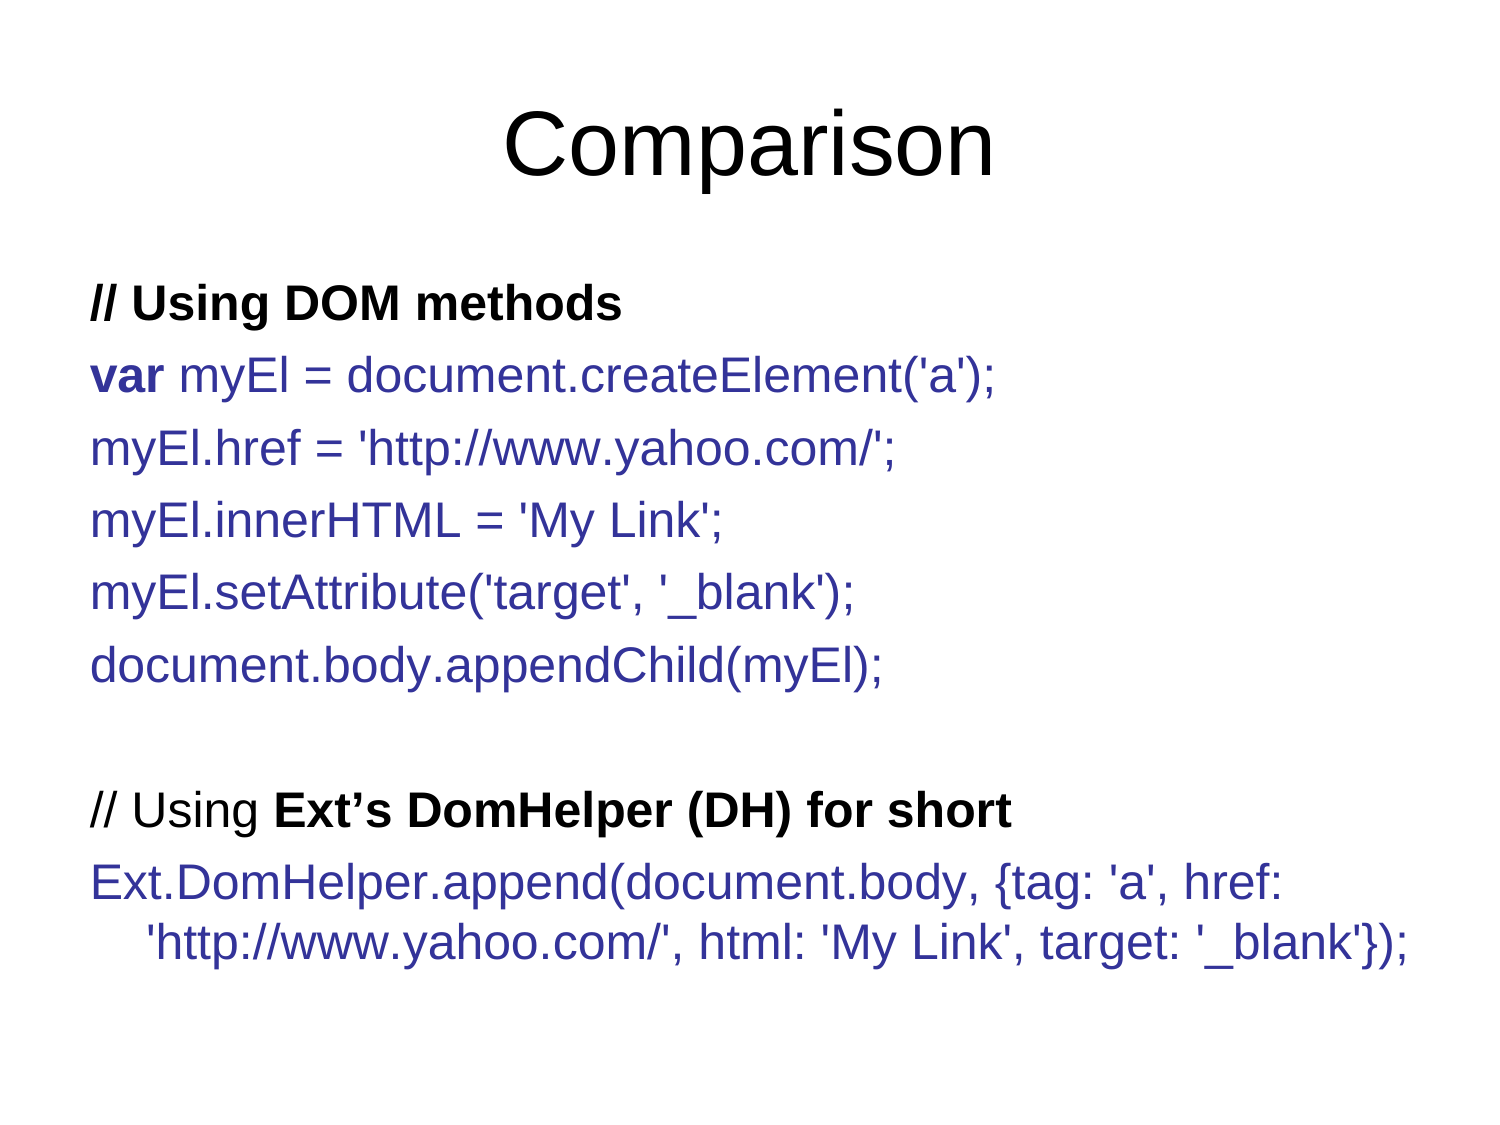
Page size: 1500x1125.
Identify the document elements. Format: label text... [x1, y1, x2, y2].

list // Using DOM methods var myEl = document.createElement('a'); myEl.href = 'http://www.yahoo.com/'; myEl.innerHTML = 'My Link'; myEl.setAttribute('target', '_blank'); document.body.appendChild(myEl); // Using Ext’s DomHelper (DH) for short Ext.DomHelper.append(document.body, {tag: 'a', href: 'http://www.yahoo.com/', html: 'My Link', target: '_blank'}); [75, 262, 1426, 1038]
title Comparison [75, 45, 1426, 233]
